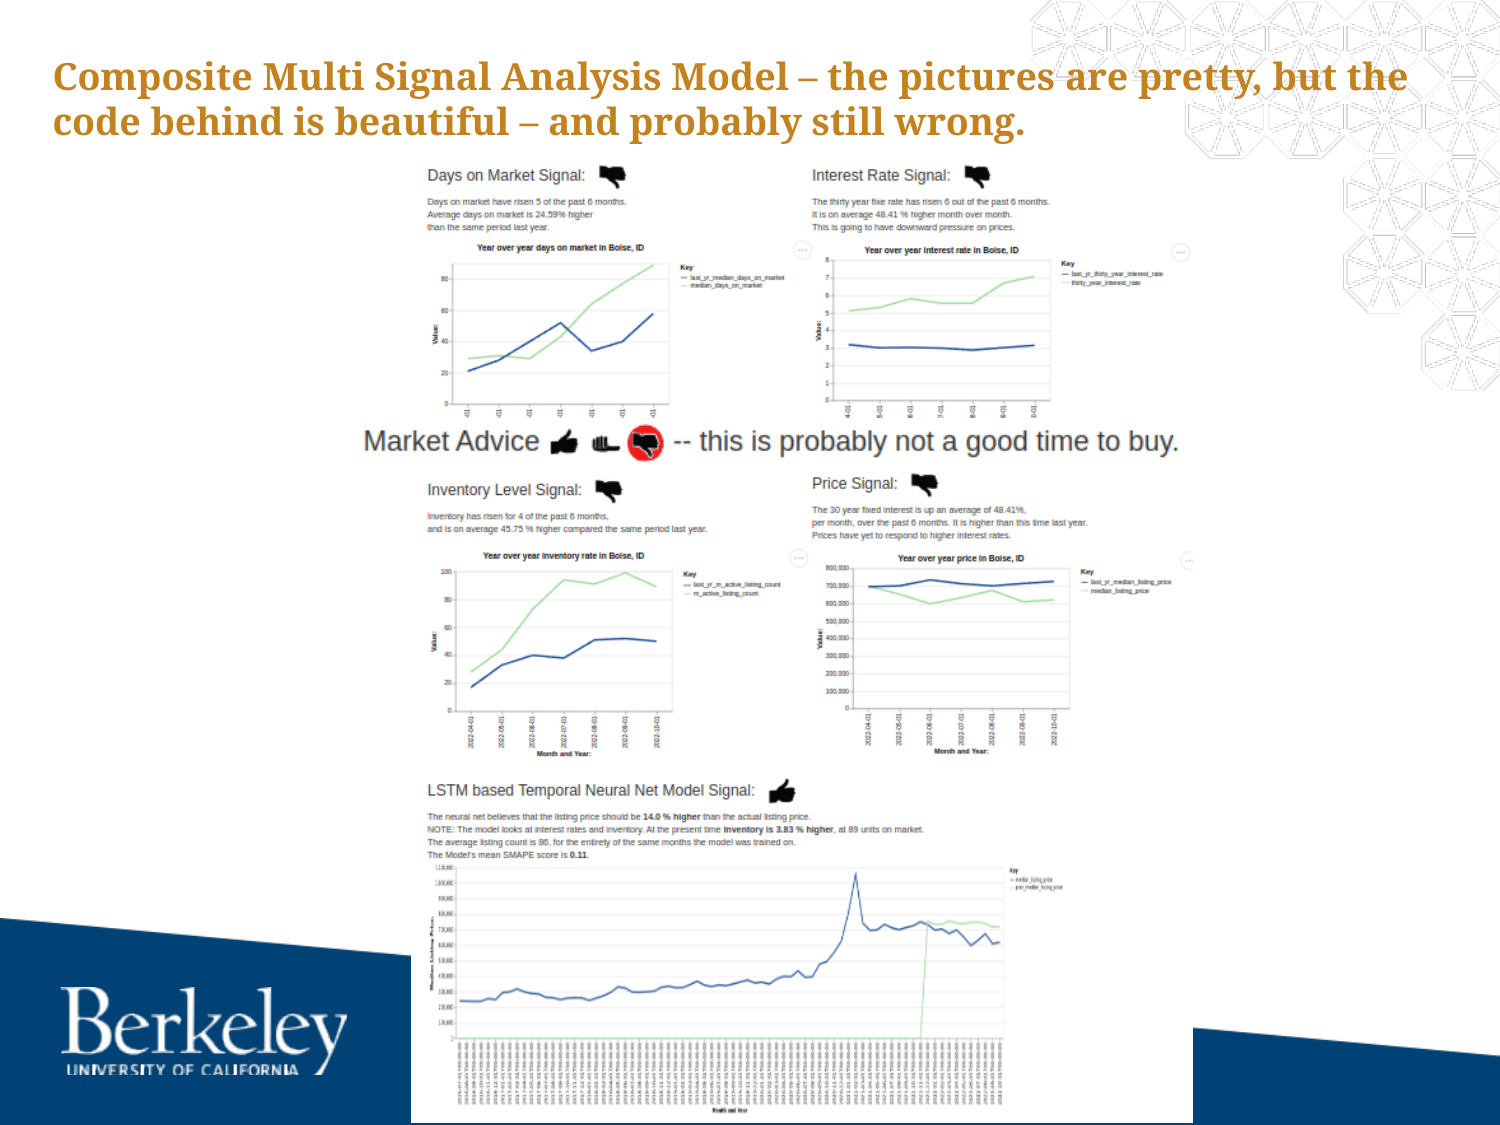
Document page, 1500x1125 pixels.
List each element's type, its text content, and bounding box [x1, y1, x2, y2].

picture [351, 149, 1197, 1123]
title Composite Multi Signal Analysis Model – the pictures are pretty, but the code behind is beautiful – and probably still wrong. [37, 37, 1463, 150]
